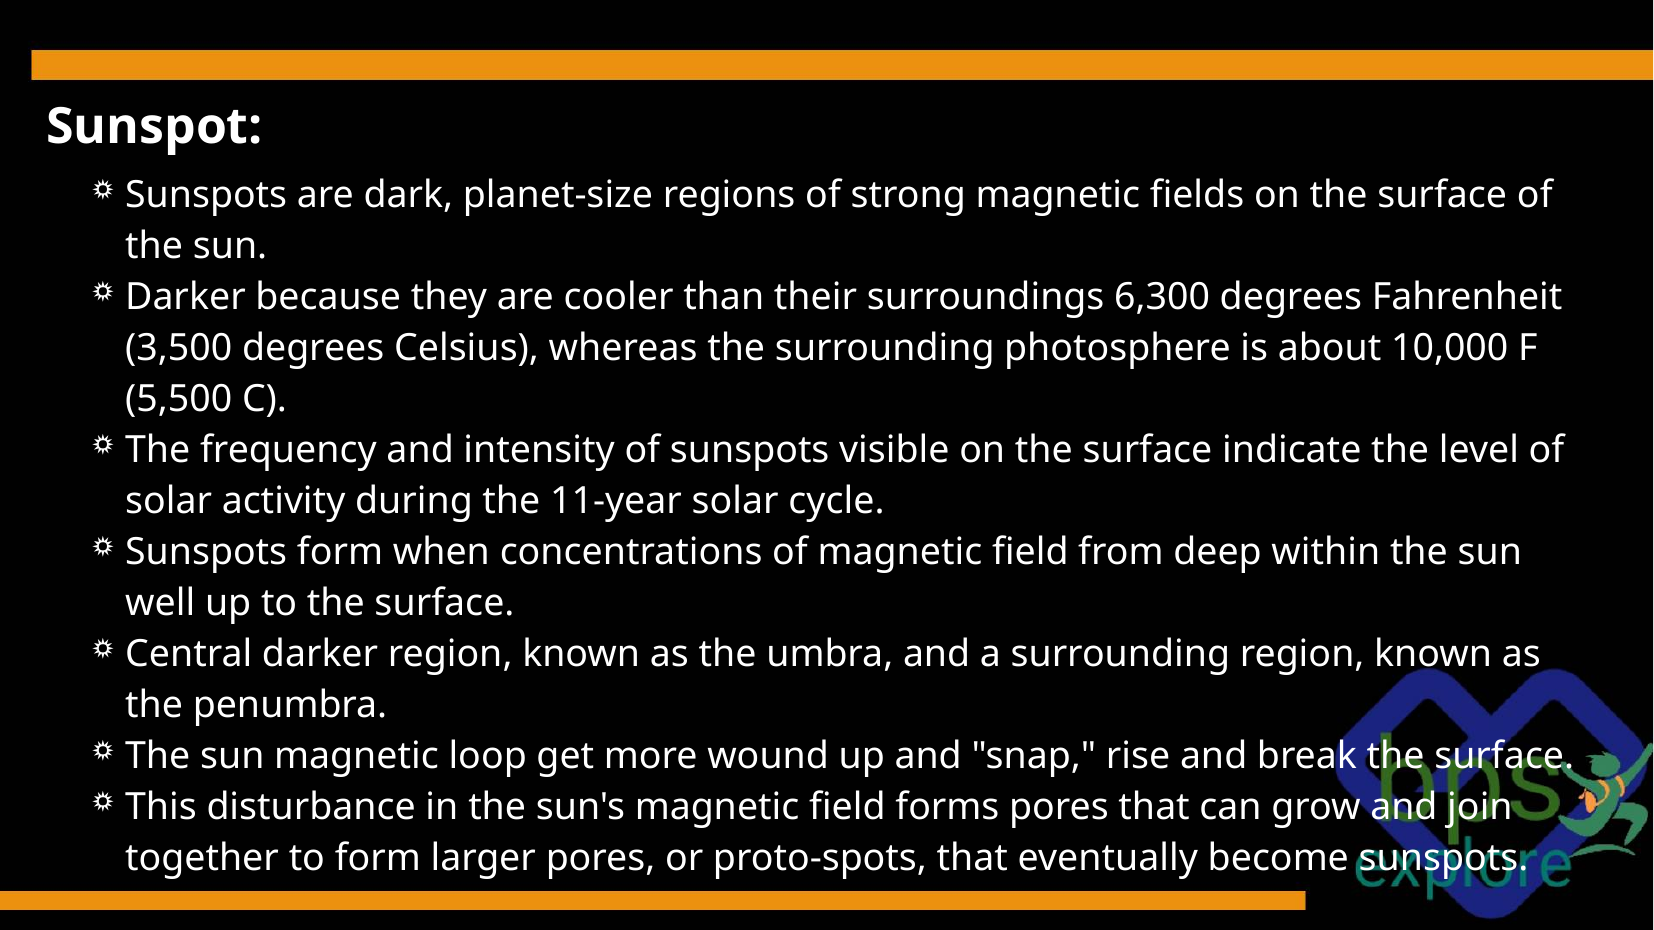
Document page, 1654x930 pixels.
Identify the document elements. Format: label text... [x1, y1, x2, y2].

text_box Sunspots are dark, planet-size regions of strong magnetic fields on the surface of the sun. Darker because they are cooler than their surroundings 6,300 degrees Fahrenheit (3,500 degrees Celsius), whereas the surrounding photosphere is about 10,000 F (5,500 C). The frequency and intensity of sunspots visible on the surface indicate the level of solar activity during the 11-year solar cycle. Sunspots form when concentrations of magnetic field from deep within the sun well up to the surface. Central darker region, known as the umbra, and a surrounding region, known as the penumbra. The sun magnetic loop get more wound up and "snap," rise and break the surface. This disturbance in the sun's magnetic field forms pores that can grow and join together to form larger pores, or proto-spots, that eventually become sunspots. [75, 160, 1613, 930]
text_box Sunspot: [31, 82, 482, 196]
picture [0, 0, 1654, 930]
